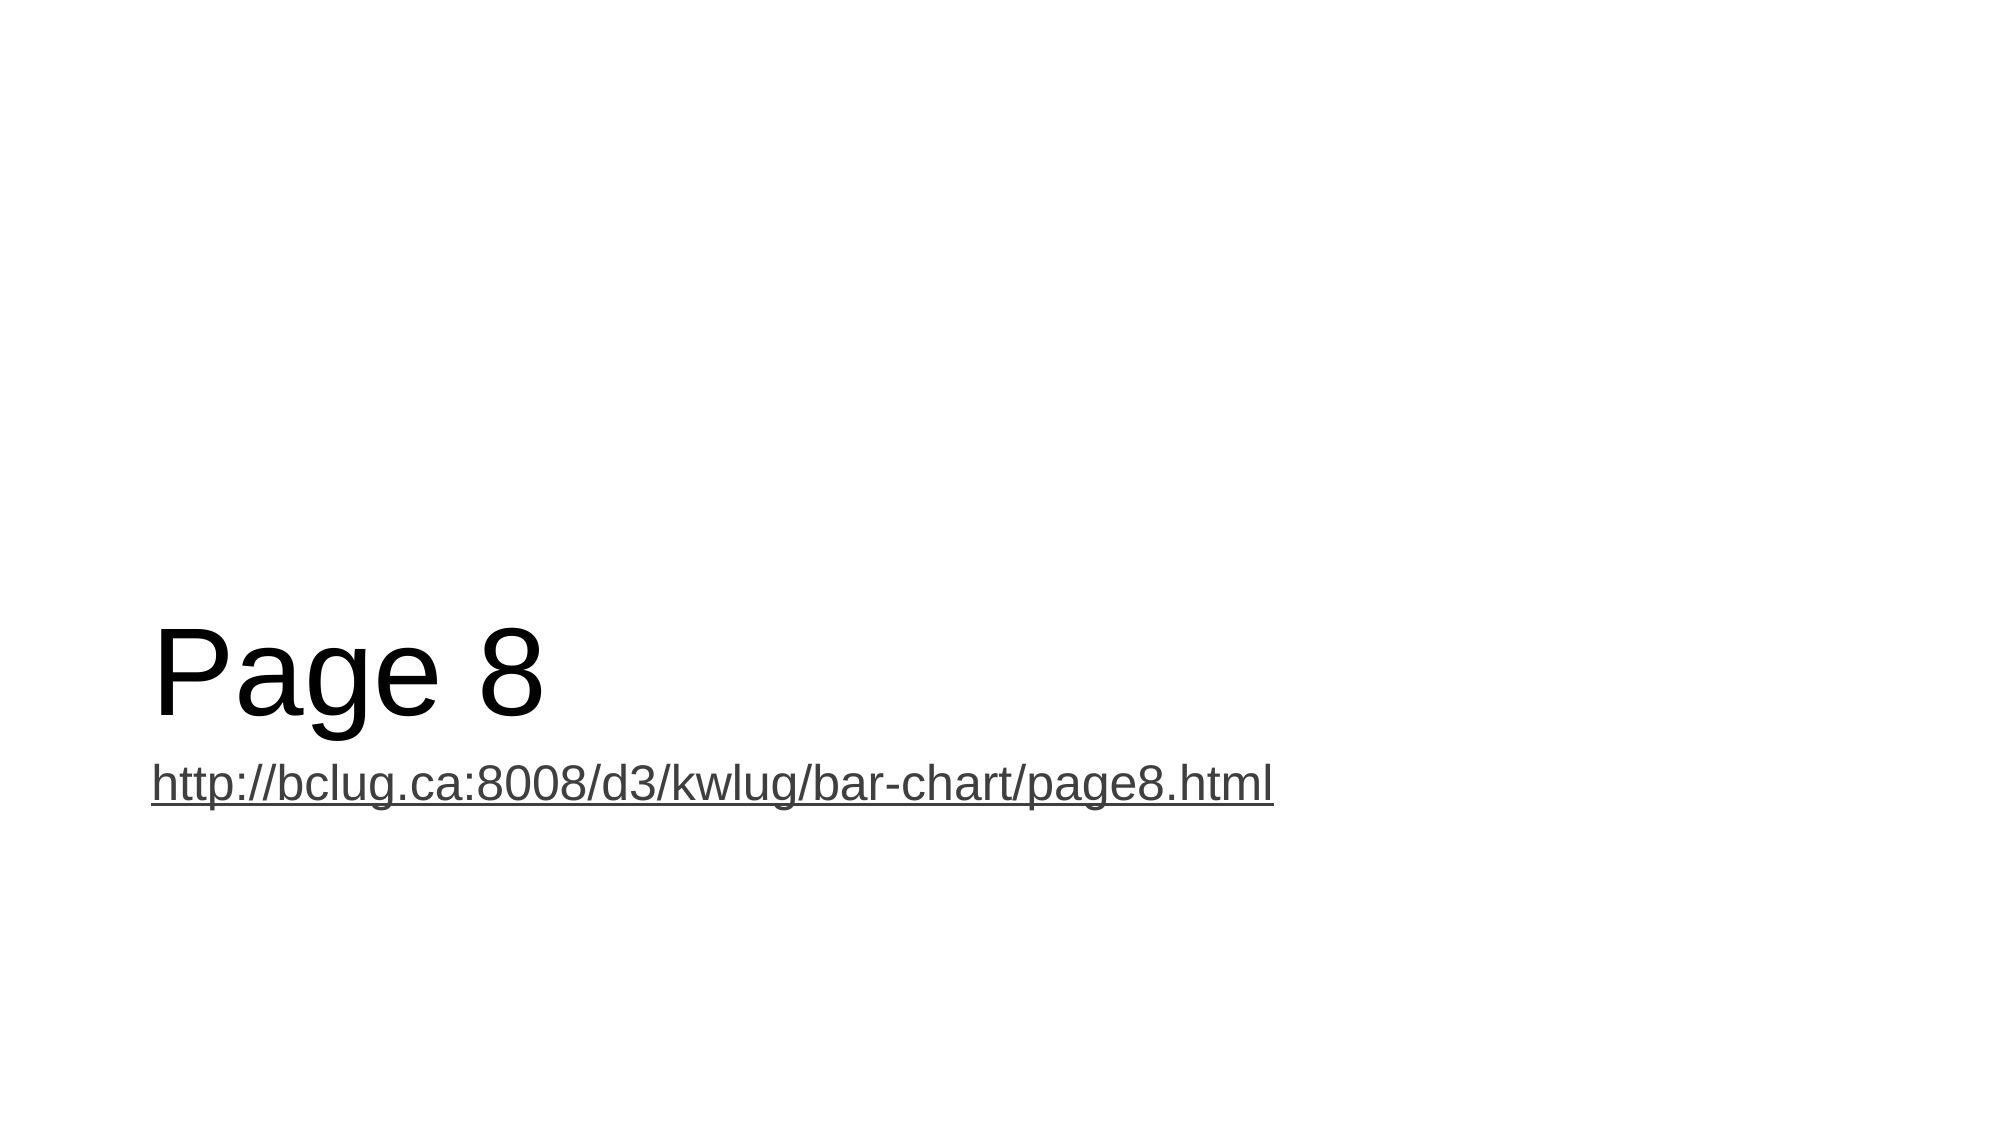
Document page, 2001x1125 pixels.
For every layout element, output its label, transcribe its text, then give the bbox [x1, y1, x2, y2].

title Page 8 [136, 280, 1862, 749]
list http://bclug.ca:8008/d3/kwlug/bar-chart/page8.html [136, 752, 1862, 1000]
